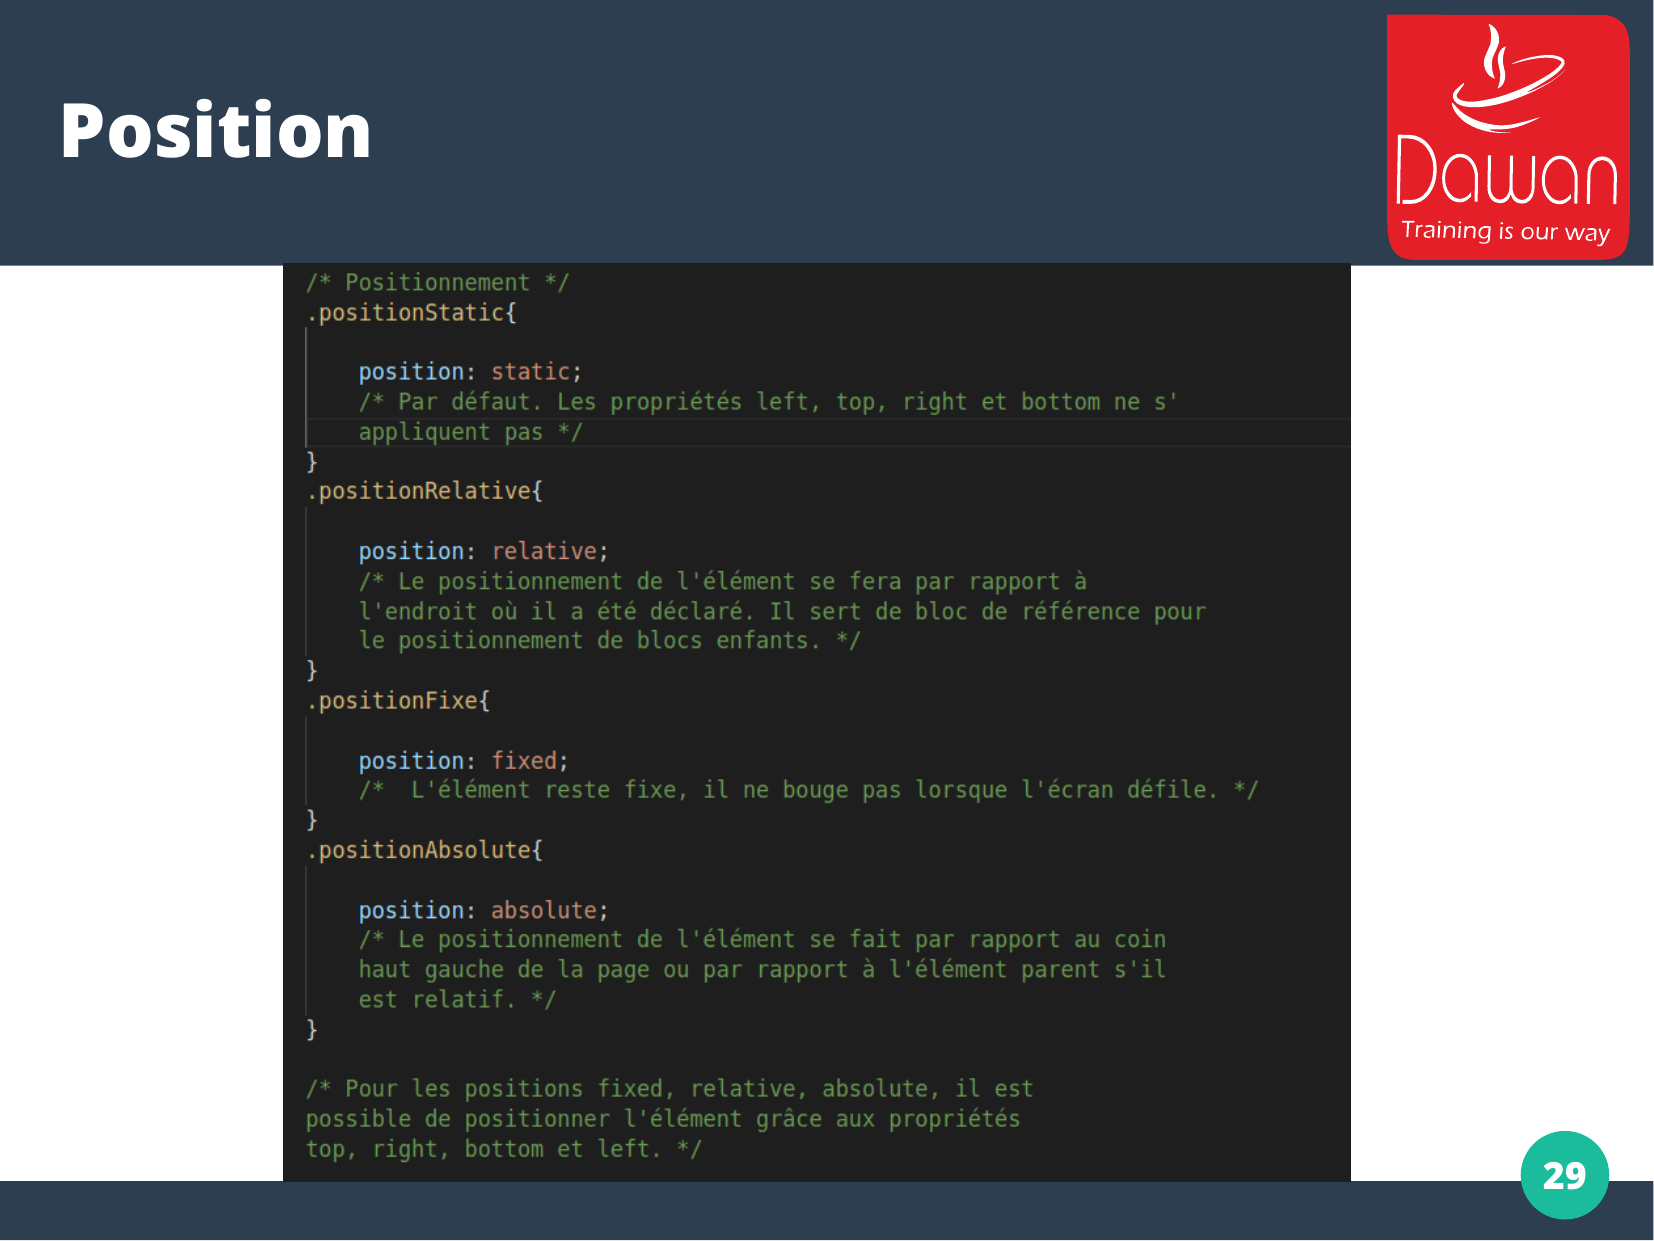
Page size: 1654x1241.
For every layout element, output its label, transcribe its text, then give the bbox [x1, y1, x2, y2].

picture [283, 263, 1351, 1182]
picture [1387, 14, 1630, 260]
title Position [59, 49, 1387, 207]
